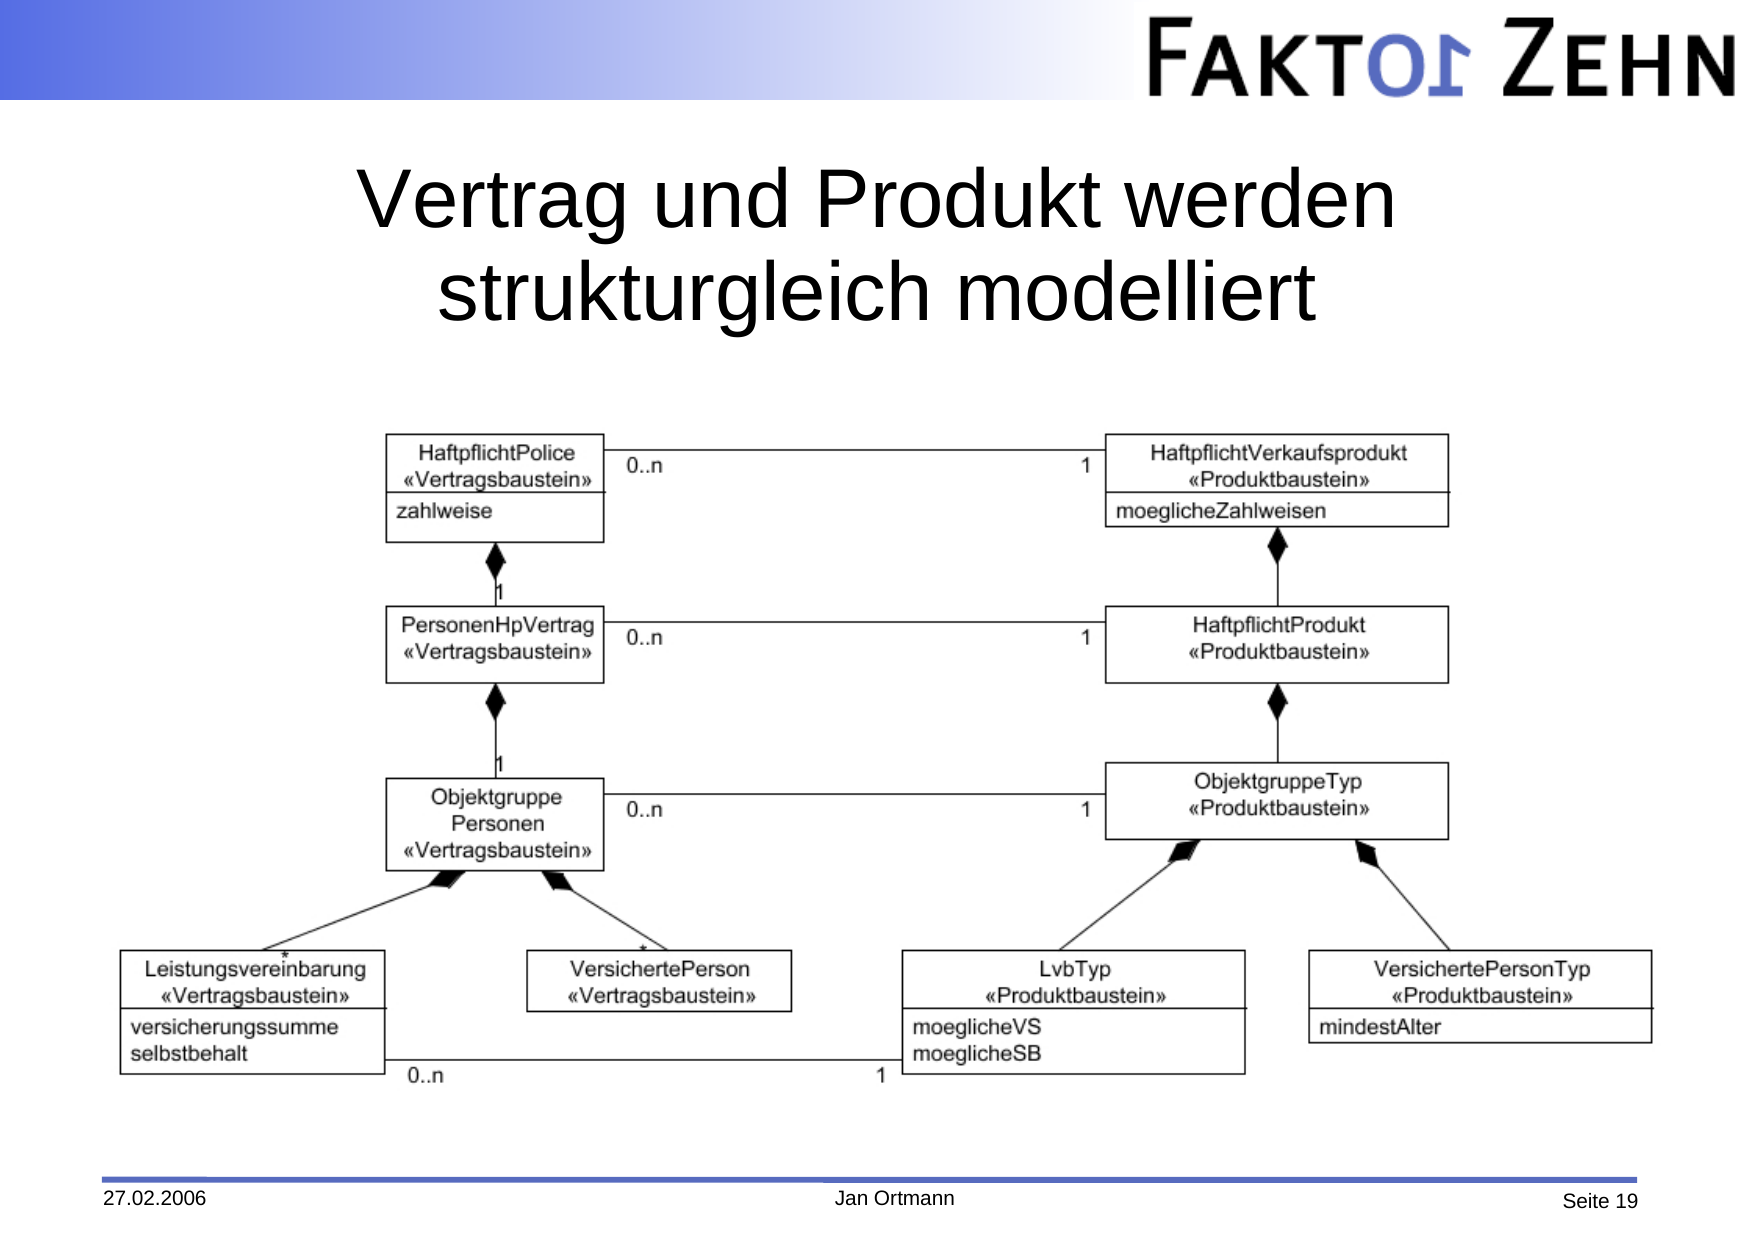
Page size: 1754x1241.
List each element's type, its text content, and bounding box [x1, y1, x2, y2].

picture [1133, 2, 1749, 105]
title Vertrag und Produkt werden strukturgleich modelliert [179, 142, 1576, 340]
picture [73, 340, 1684, 1123]
